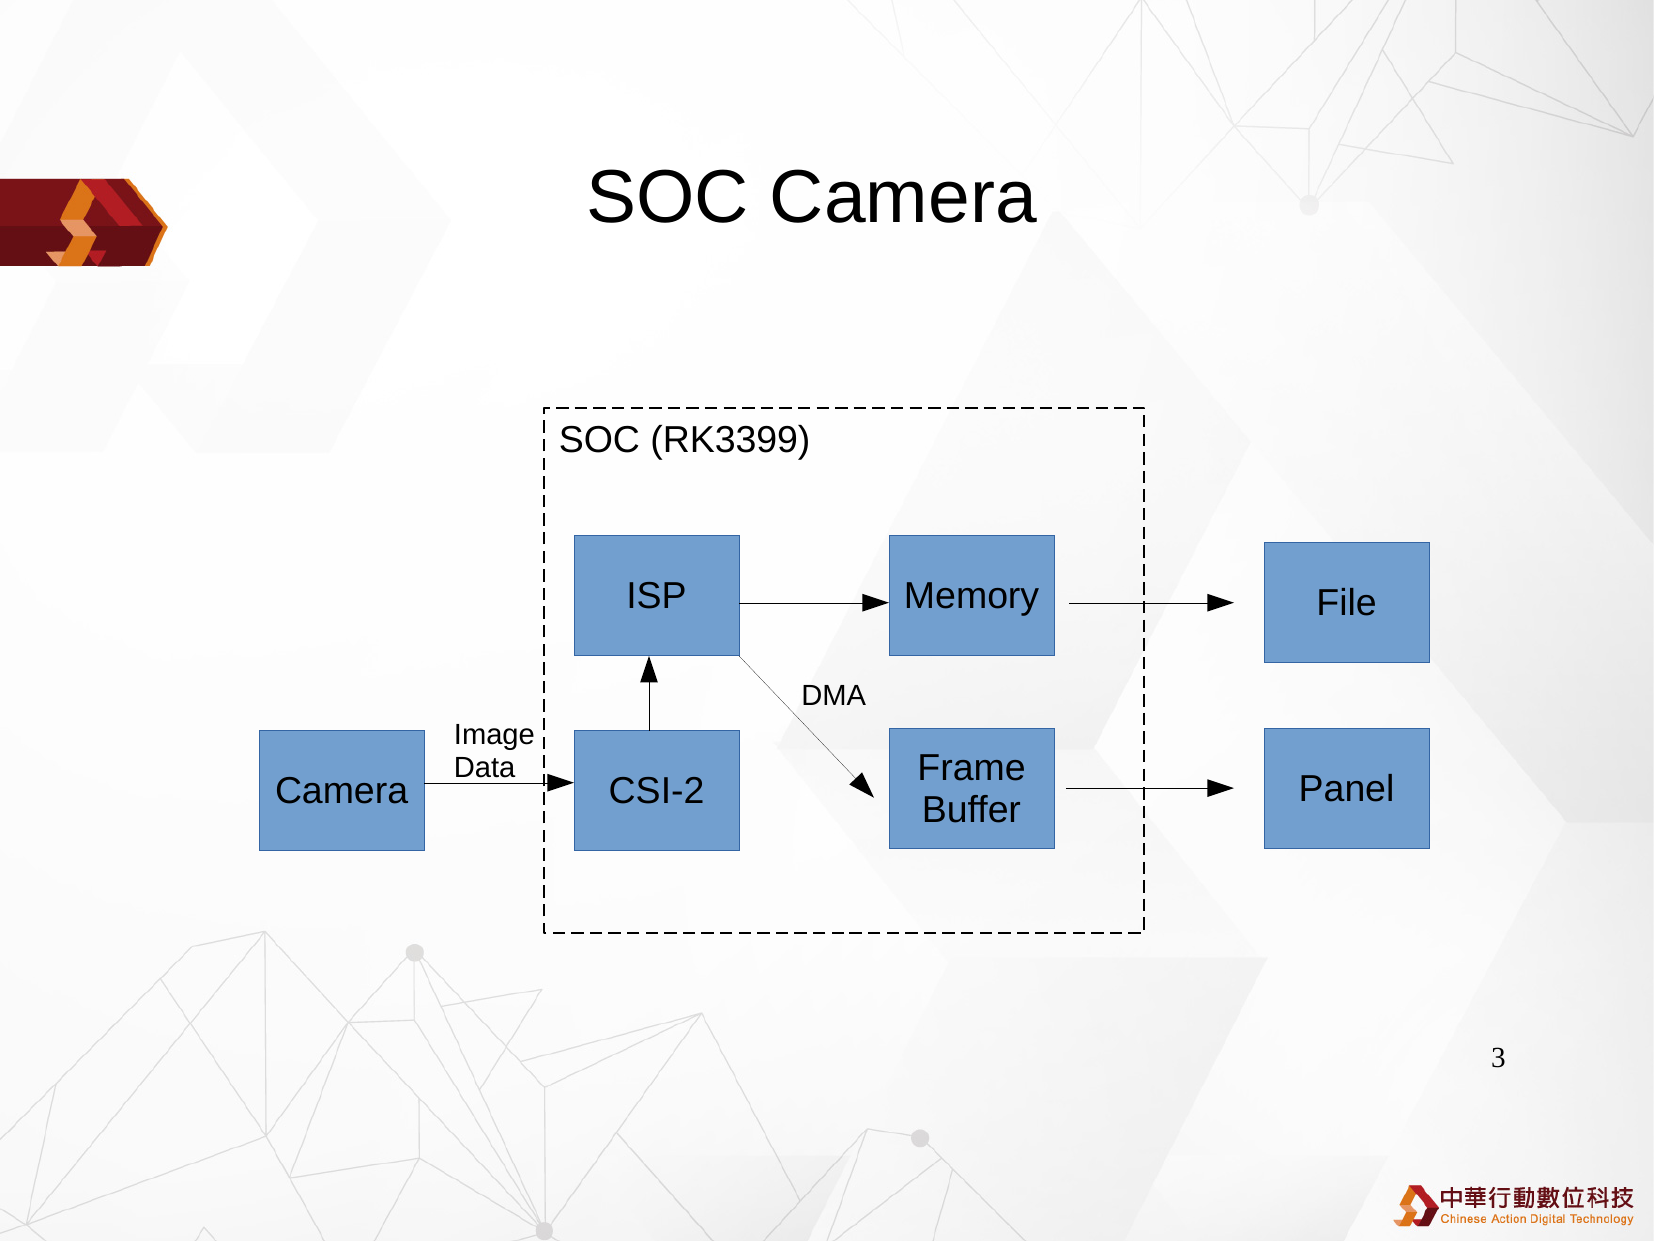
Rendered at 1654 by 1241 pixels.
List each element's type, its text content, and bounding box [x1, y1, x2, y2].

text_box CSI-2 [574, 730, 740, 851]
text_box Memory [889, 535, 1055, 656]
text_box Frame Buffer [889, 728, 1055, 849]
text_box DMA [786, 671, 907, 732]
text_box File [1264, 542, 1430, 663]
text_box ISP [574, 535, 740, 656]
text_box Camera [259, 730, 425, 851]
text_box Panel [1264, 728, 1430, 849]
picture [0, 0, 1654, 1241]
text_box SOC (RK3399) [544, 410, 1040, 468]
title SOC Camera [118, 112, 1506, 281]
text_box Image Data [439, 710, 560, 792]
